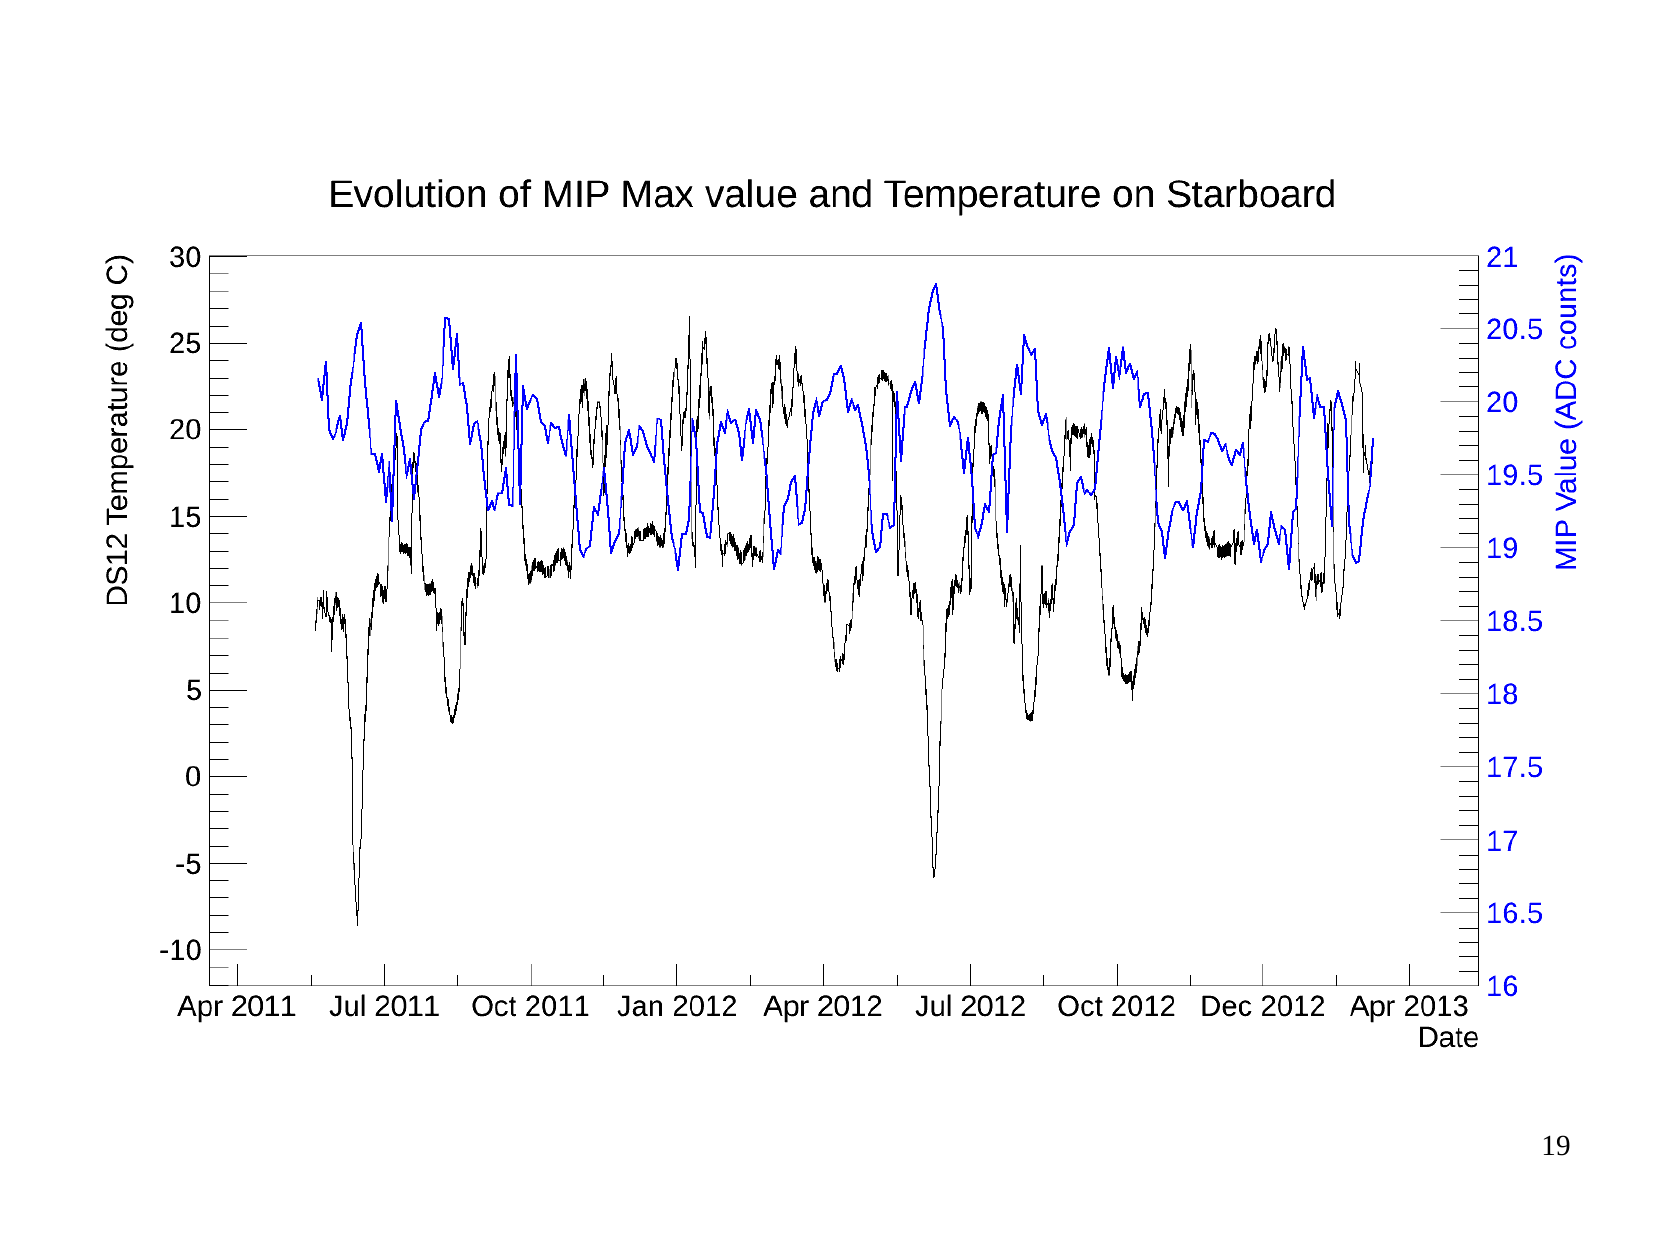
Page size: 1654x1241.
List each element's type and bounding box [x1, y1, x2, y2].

picture [50, 164, 1637, 1077]
